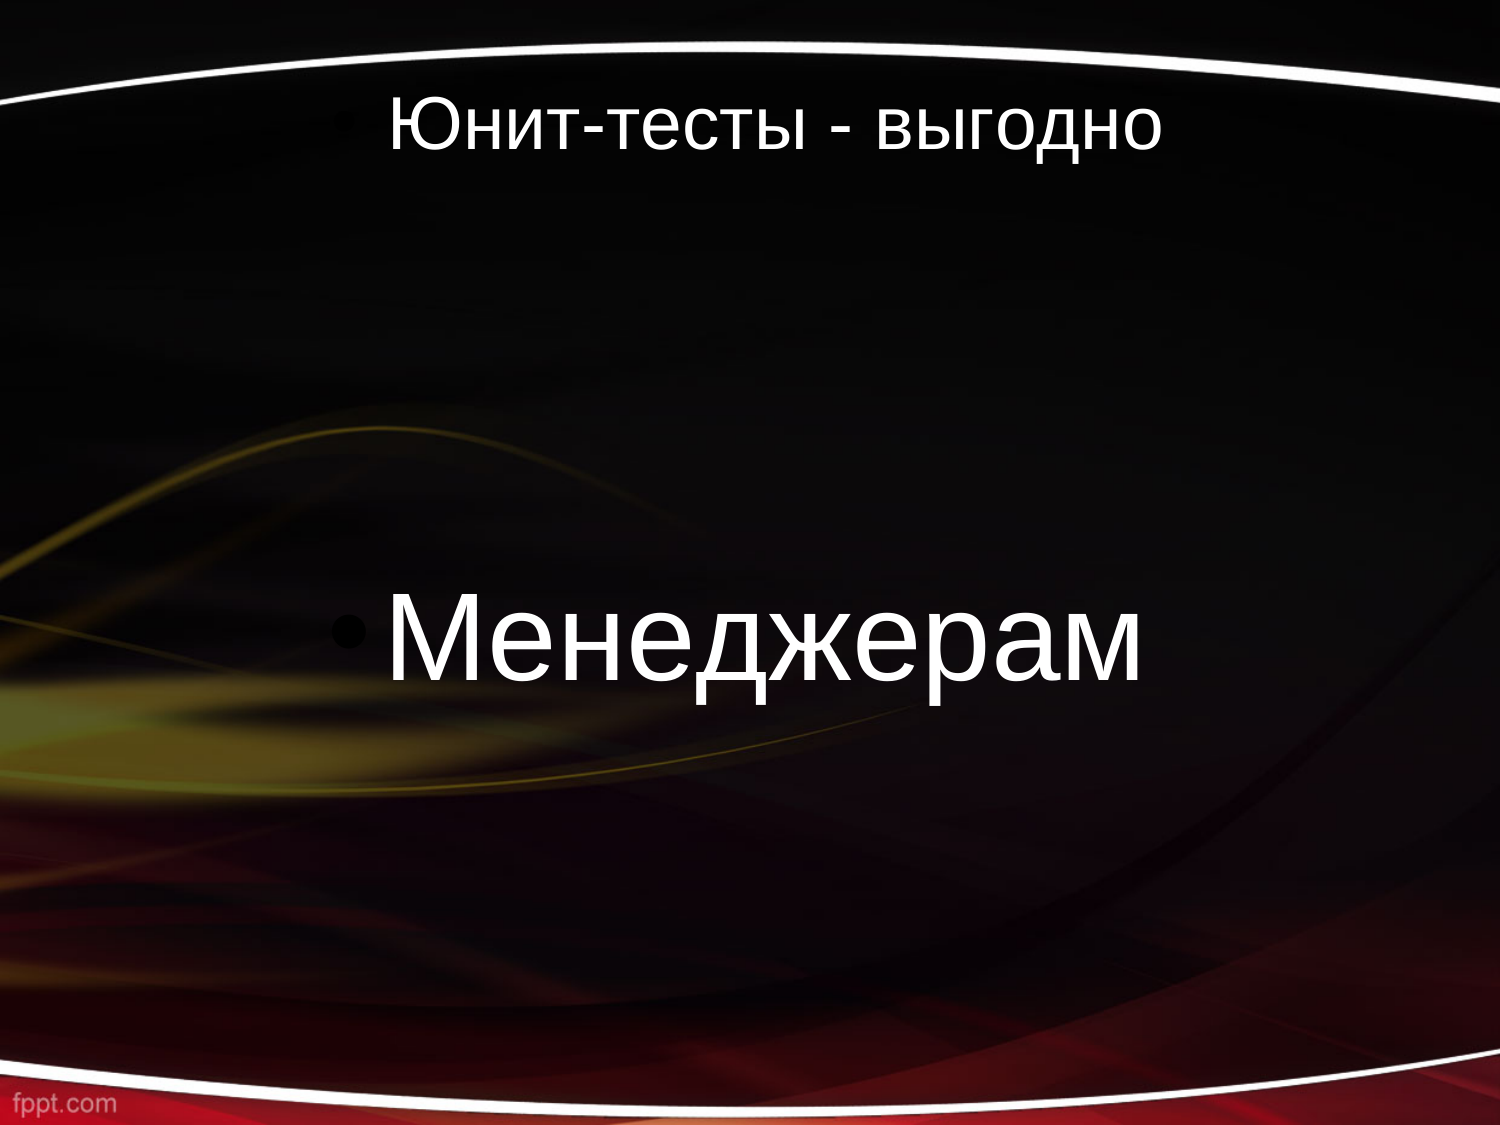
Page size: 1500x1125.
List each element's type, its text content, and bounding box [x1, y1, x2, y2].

picture [0, 0, 1500, 1125]
list Менеджерам [79, 547, 1396, 713]
list Юнит-тесты - выгодно [90, 45, 1406, 196]
